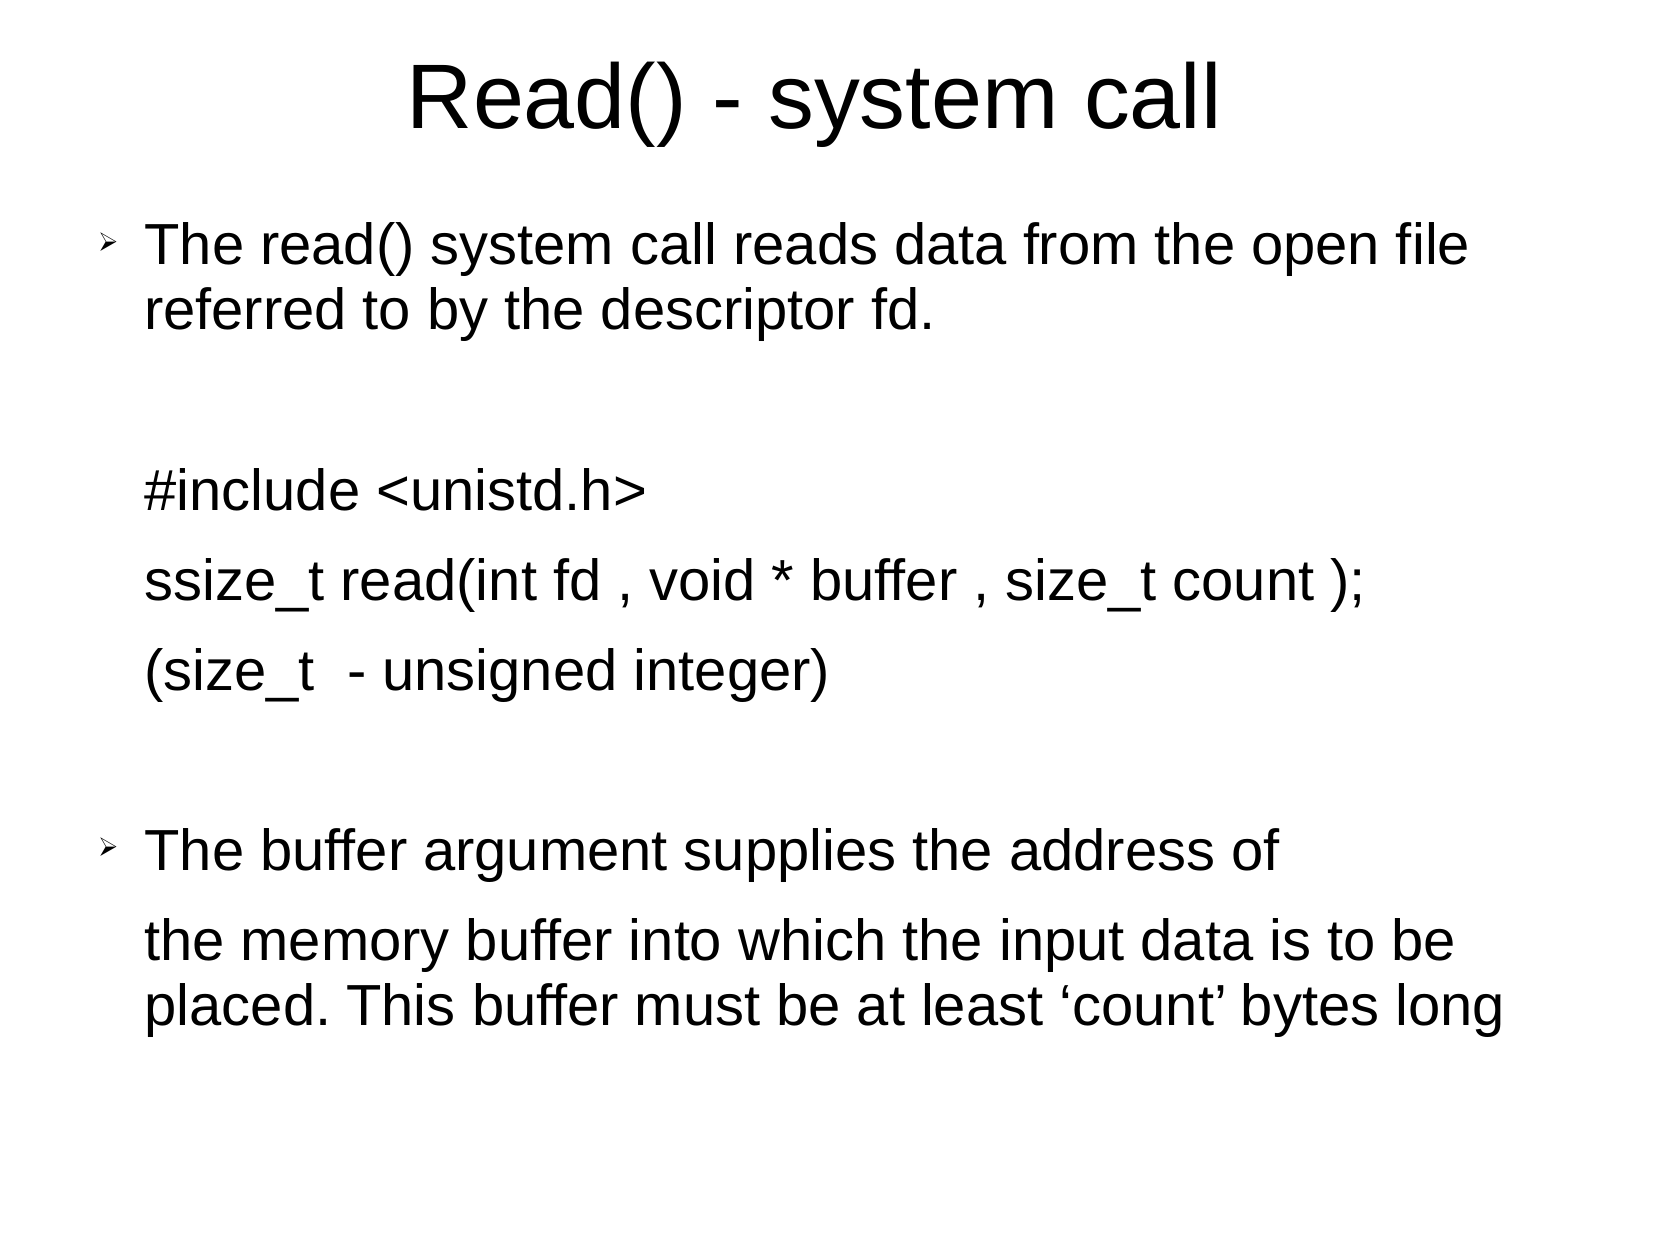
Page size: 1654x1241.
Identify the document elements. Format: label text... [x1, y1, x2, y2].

list The read() system call reads data from the open file referred to by the descriptor fd. #include <unistd.h> ssize_t read(int fd , void * buffer , size_t count ); (size_t - unsigned integer) The buffer argument supplies the address of the memory buffer into which the input data is to be placed. This buffer must be at least ‘count’ bytes long [82, 212, 1571, 1045]
title Read() - system call [70, 17, 1560, 178]
